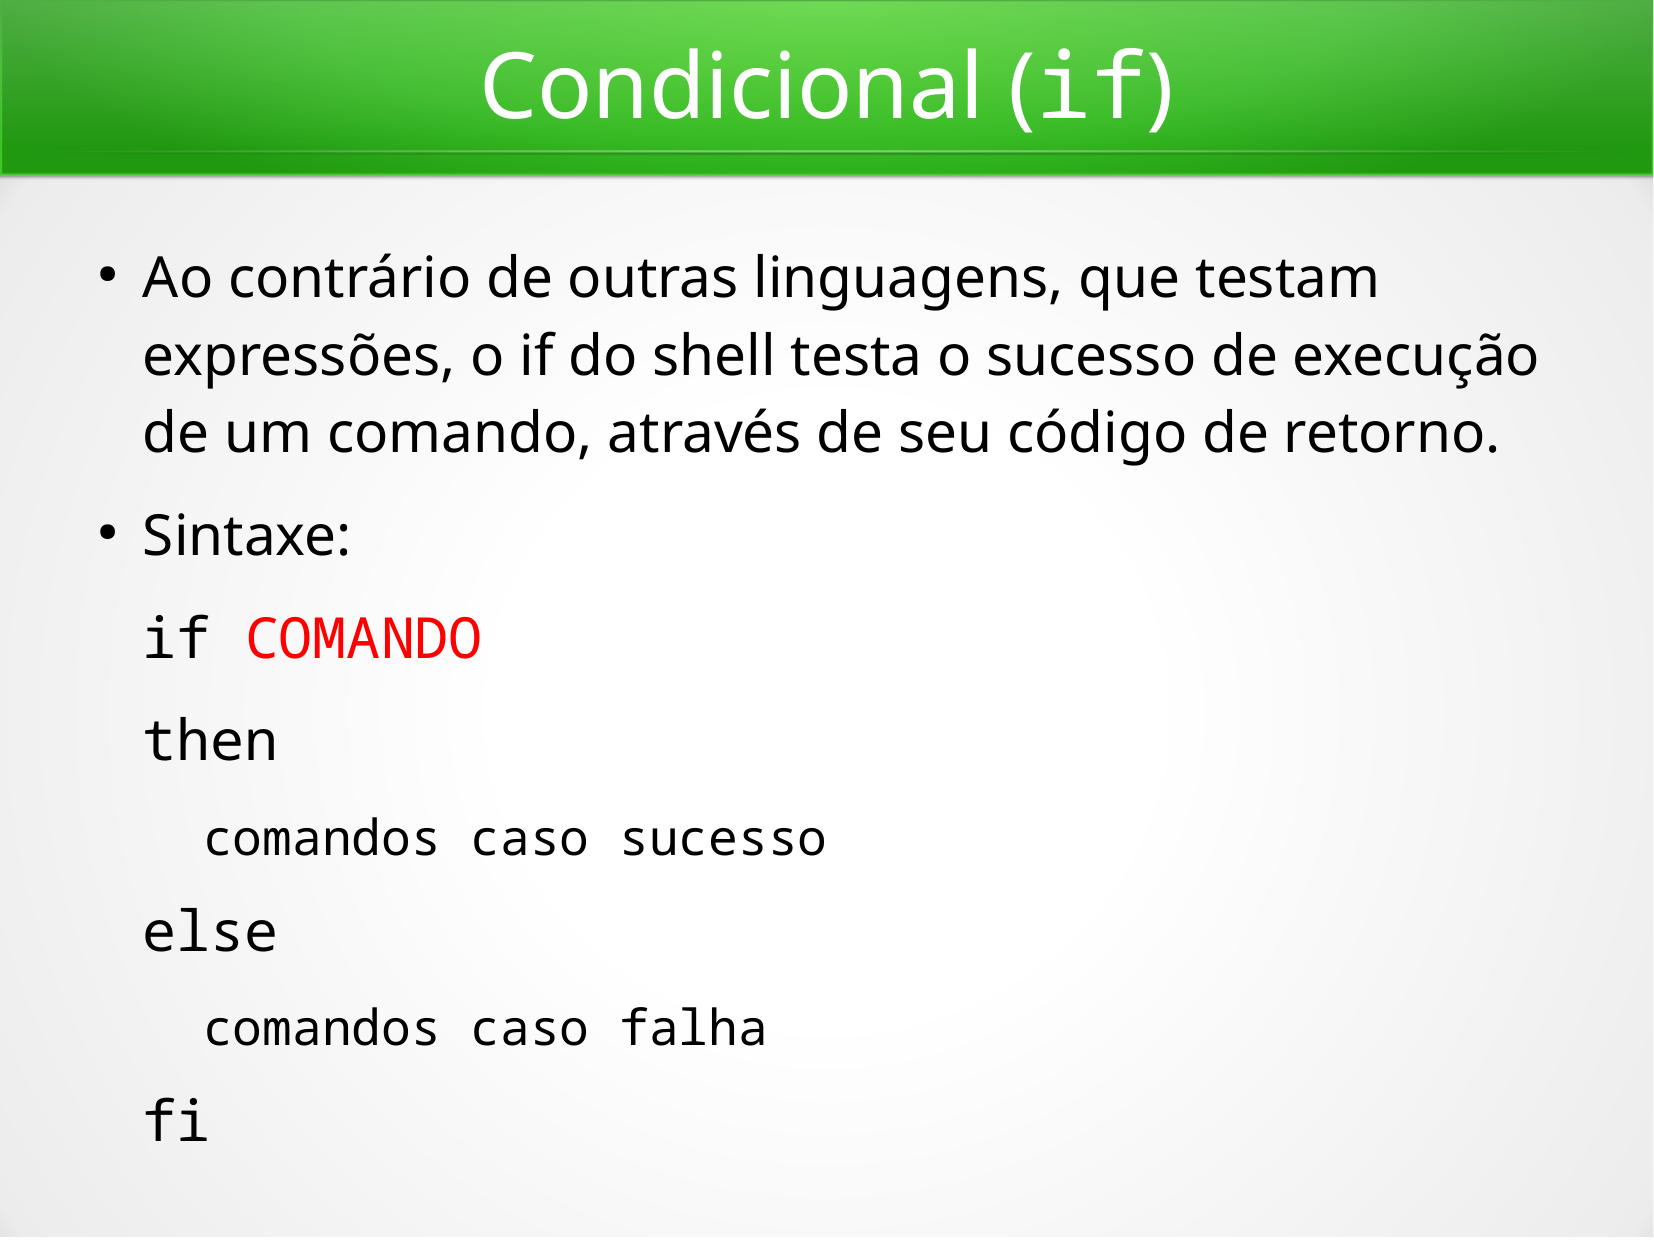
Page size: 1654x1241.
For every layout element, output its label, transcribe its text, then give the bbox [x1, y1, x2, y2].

picture [0, 0, 1654, 1237]
list Ao contrário de outras linguagens, que testam expressões, o if do shell testa o sucesso de execução de um comando, através de seu código de retorno. Sintaxe: if COMANDO then comandos caso sucesso else comandos caso falha fi [82, 237, 1571, 1170]
title Condicional (if) [82, 11, 1571, 154]
